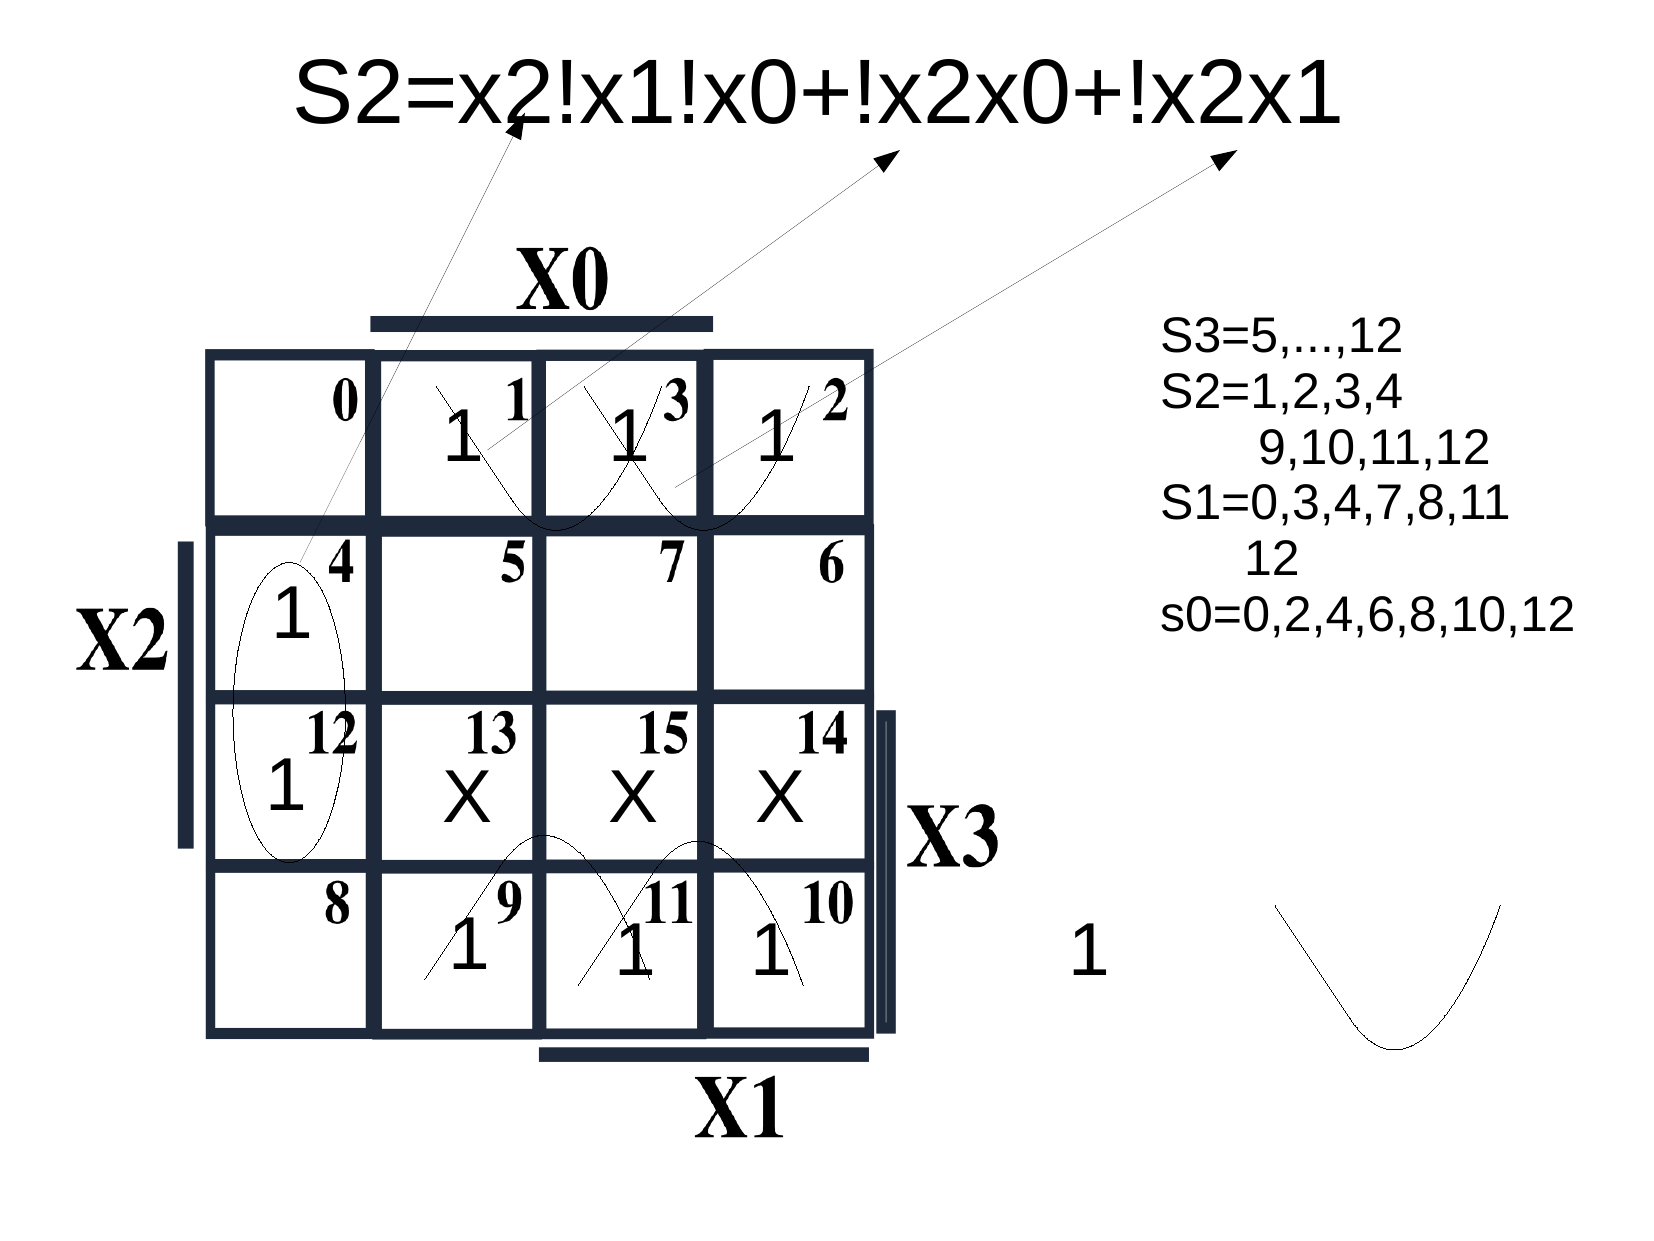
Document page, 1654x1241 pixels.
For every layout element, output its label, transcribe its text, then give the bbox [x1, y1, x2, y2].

text_box 1 [741, 407, 812, 486]
text_box S3=5,...,12 S2=1,2,3,4 9,10,11,12 S1=0,3,4,7,8,11 12 s0=0,2,4,6,8,10,12 [1145, 300, 1582, 650]
text_box 1 [434, 894, 505, 994]
text_box X [741, 746, 820, 847]
text_box 1 [593, 386, 665, 486]
picture [75, 224, 1013, 1148]
text_box 1 [599, 900, 671, 1000]
text_box 1 [256, 563, 328, 664]
text_box 1 [250, 734, 322, 835]
text_box 1 [741, 386, 812, 447]
title S2=x2!x1!x0+!x2x0+!x2x1 [75, 0, 1564, 188]
text_box 1 [735, 900, 806, 1000]
text_box 1 [1054, 900, 1125, 1000]
text_box X [428, 746, 507, 847]
text_box 1 [428, 386, 499, 486]
text_box X [593, 746, 673, 847]
